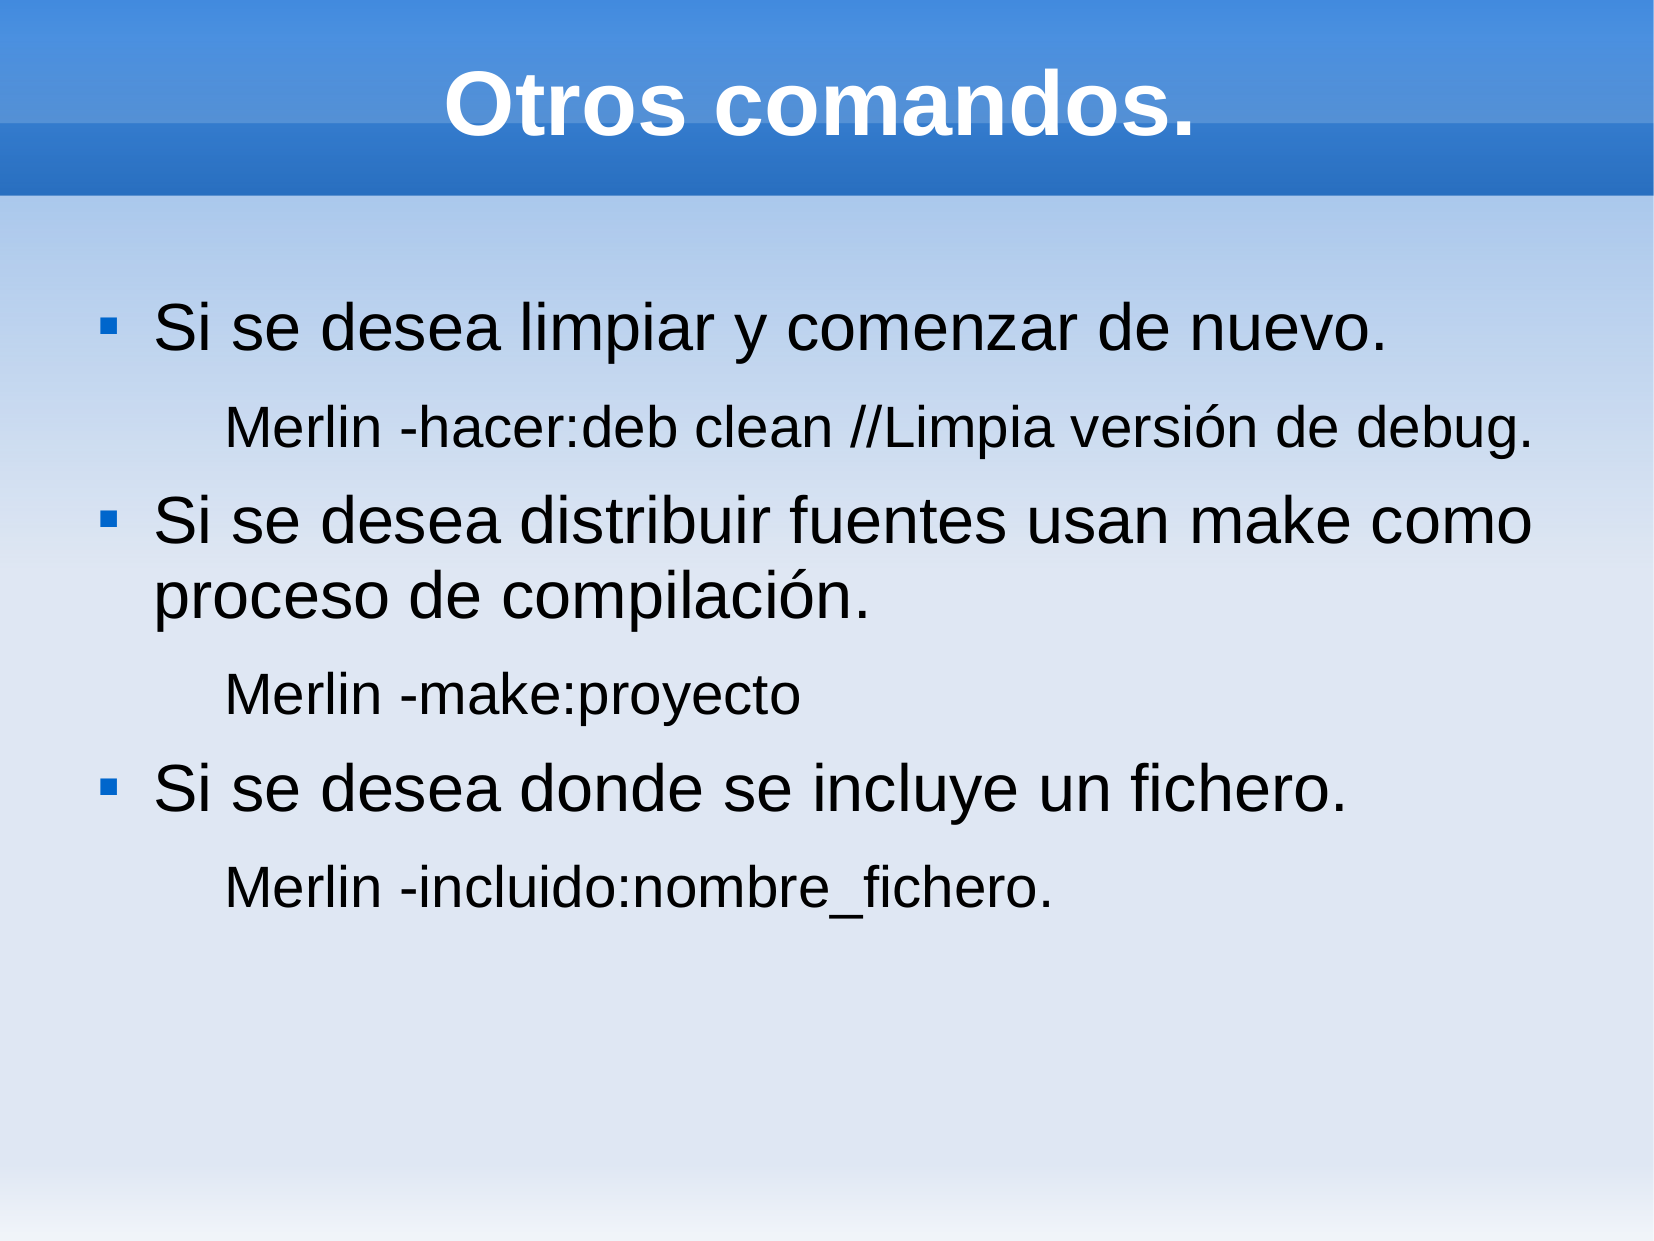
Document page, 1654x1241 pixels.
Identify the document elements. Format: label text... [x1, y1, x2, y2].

list Si se desea limpiar y comenzar de nuevo. Merlin -hacer:deb clean //Limpia versión de debug. Si se desea distribuir fuentes usan make como proceso de compilación. Merlin -make:proyecto Si se desea donde se incluye un fichero. Merlin -incluido:nombre_fichero. [82, 290, 1571, 945]
title Otros comandos. [76, 7, 1565, 200]
picture [0, 0, 1654, 1241]
